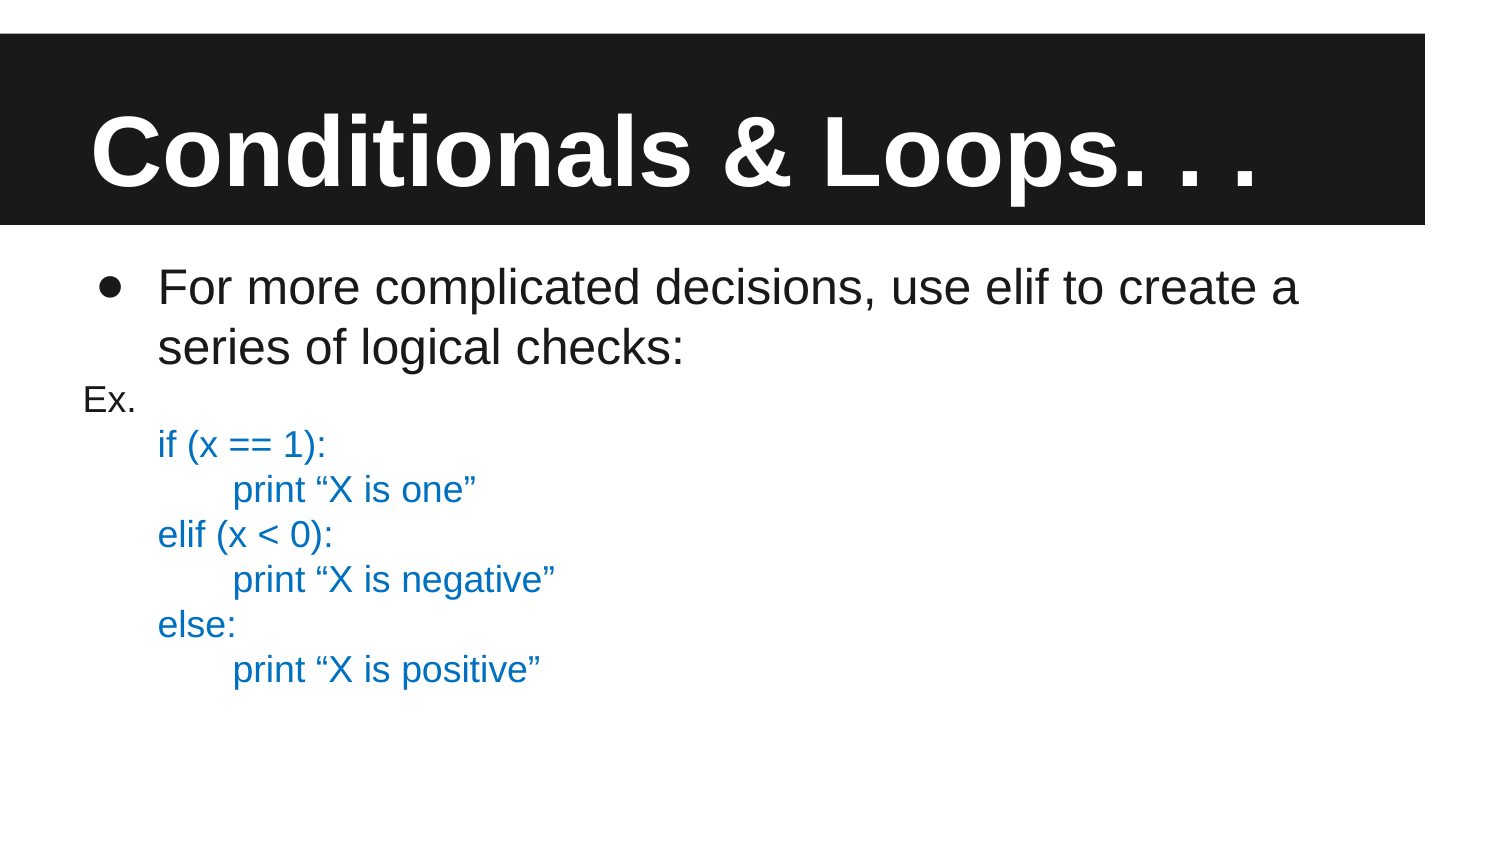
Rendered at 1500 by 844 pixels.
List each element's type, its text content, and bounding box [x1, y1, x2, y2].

title Conditionals & Loops. . . [75, 33, 1425, 221]
list For more complicated decisions, use elif to create a series of logical checks: Ex. if (x == 1): print “X is one” elif (x < 0): print “X is negative” else: print “X is positive” [67, 239, 1418, 838]
